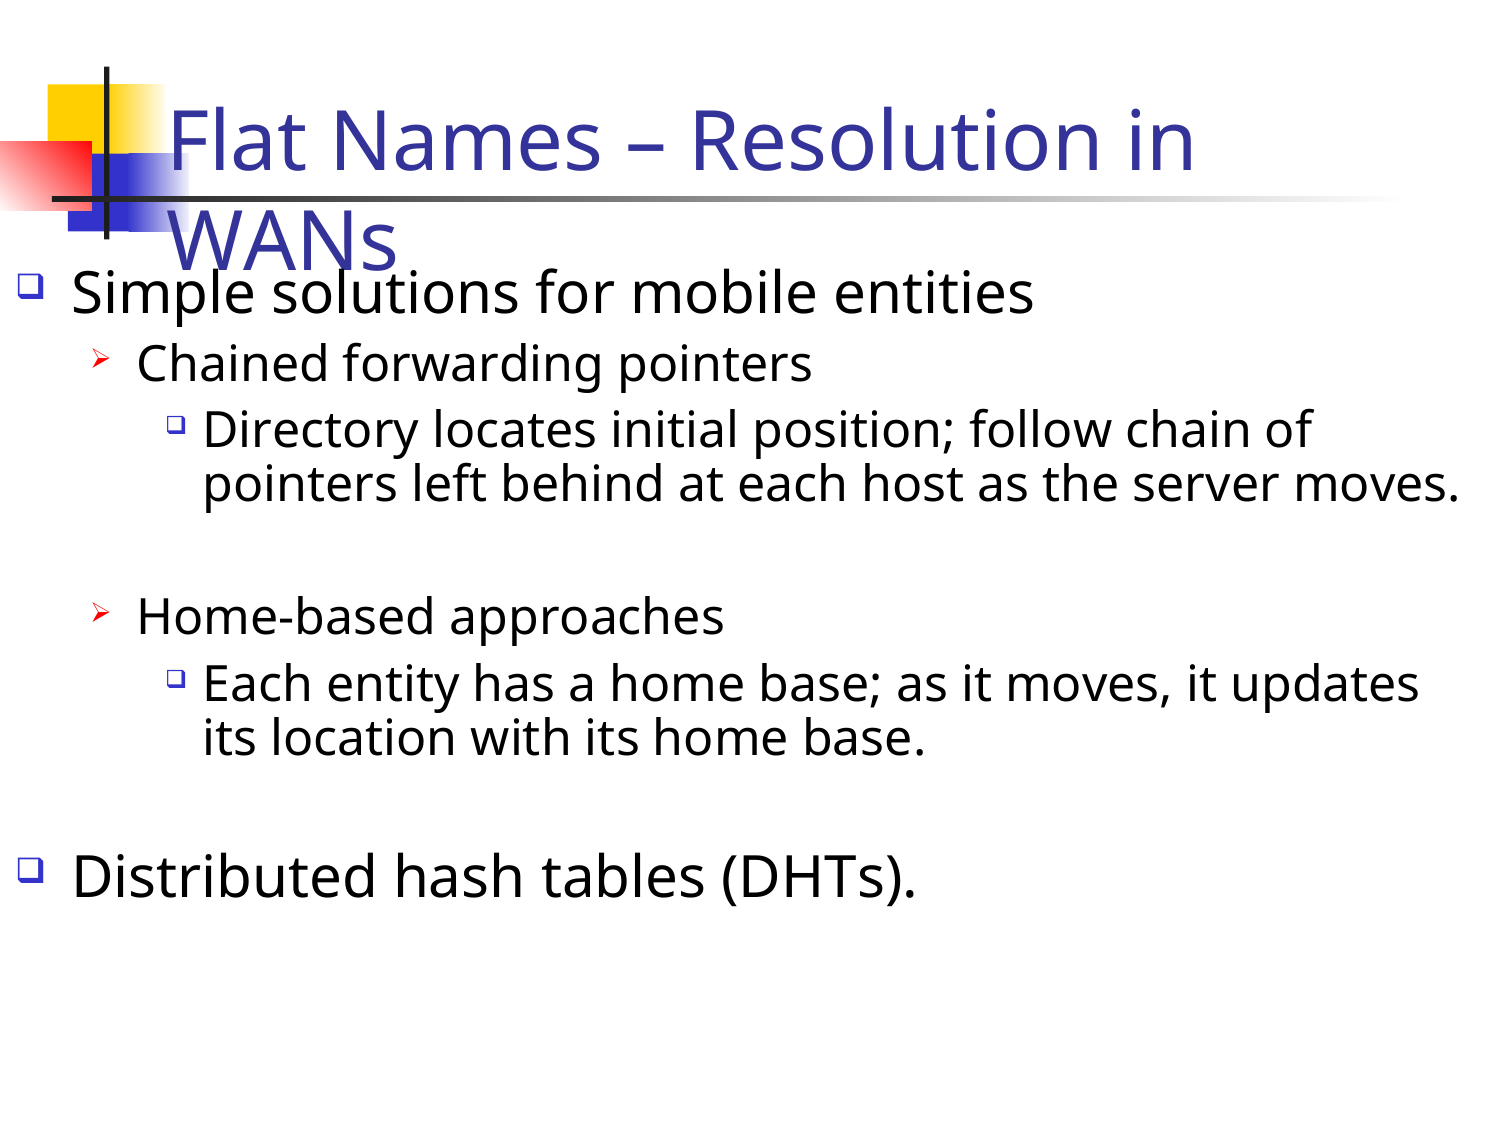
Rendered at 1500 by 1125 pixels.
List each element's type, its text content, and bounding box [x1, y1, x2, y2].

text_box Flat Names – Resolution in WANs [151, 79, 1430, 218]
text_box Simple solutions for mobile entities Chained forwarding pointers Directory locates initial position; follow chain of pointers left behind at each host as the server moves. Home-based approaches Each entity has a home base; as it moves, it updates its location with its home base. Distributed hash tables (DHTs). [0, 255, 1500, 1019]
